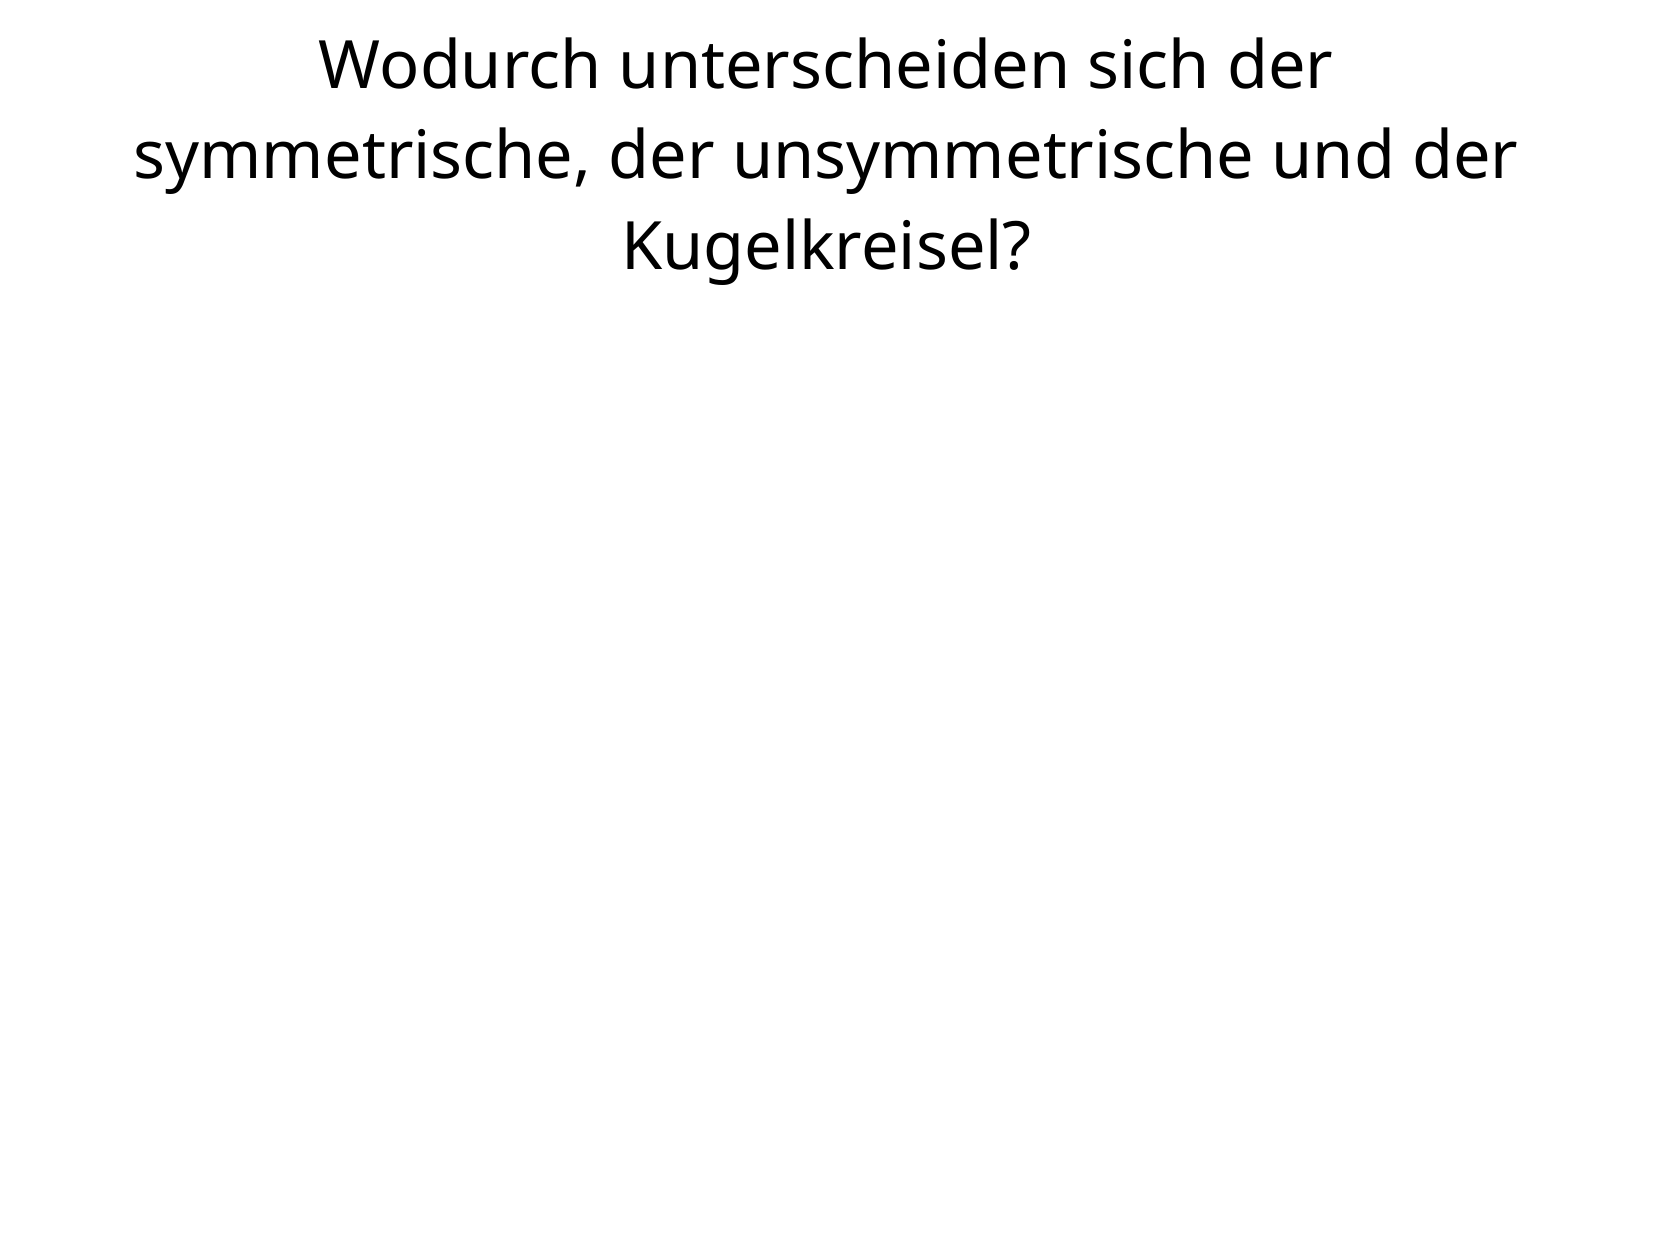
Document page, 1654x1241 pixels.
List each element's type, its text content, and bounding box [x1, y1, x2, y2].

title Wodurch unterscheiden sich der symmetrische, der unsymmetrische und der Kugelkreisel? [82, 49, 1571, 257]
